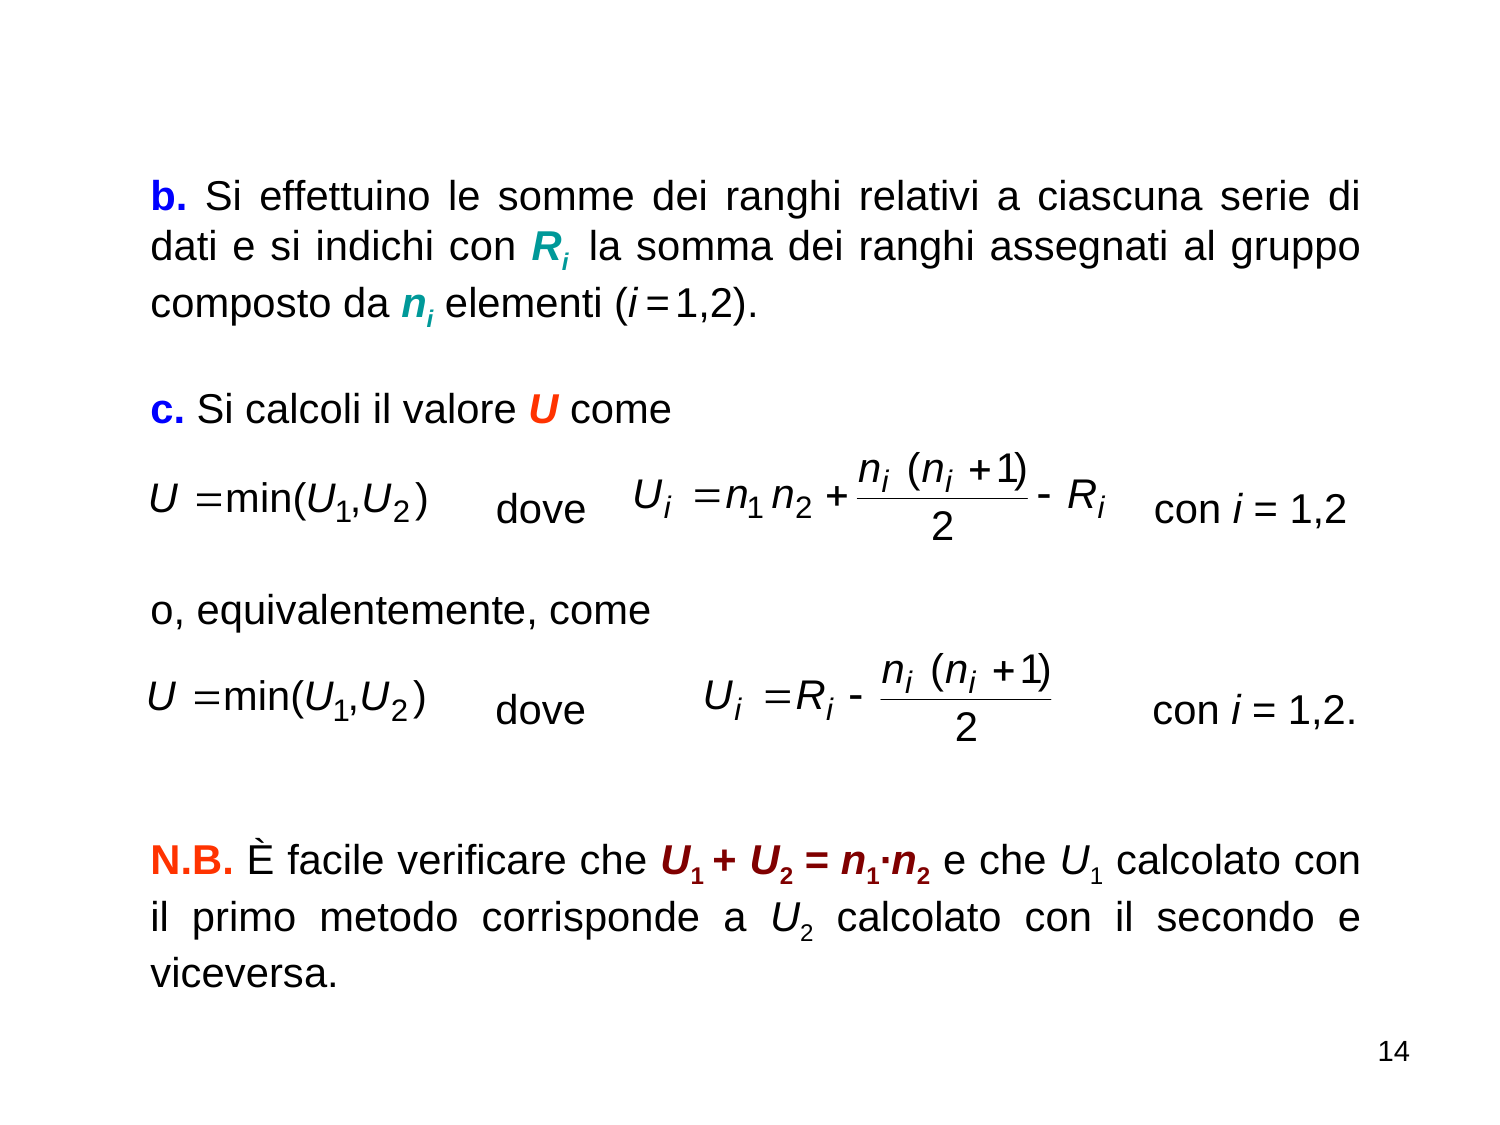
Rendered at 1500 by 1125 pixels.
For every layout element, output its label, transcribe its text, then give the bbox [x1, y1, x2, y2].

text_box <numero> [1074, 1024, 1426, 1103]
chart [702, 645, 1058, 747]
chart [145, 673, 429, 726]
text_box b. Si effettuino le somme dei ranghi relativi a ciascuna serie di dati e si indichi con Ri la somma dei ranghi assegnati al gruppo composto da ni elementi (i = 1,2). c. Si calcoli il valore U come dove con i = 1,2 o, equivalentemente, come dove con i = 1,2. N.B. È facile verificare che U1 + U2 = n1∙n2 e che U1 calcolato con il primo metodo corrisponde a U2 calcolato con il secondo e viceversa. [135, 160, 1377, 1004]
chart [147, 474, 431, 527]
chart [631, 444, 1112, 546]
